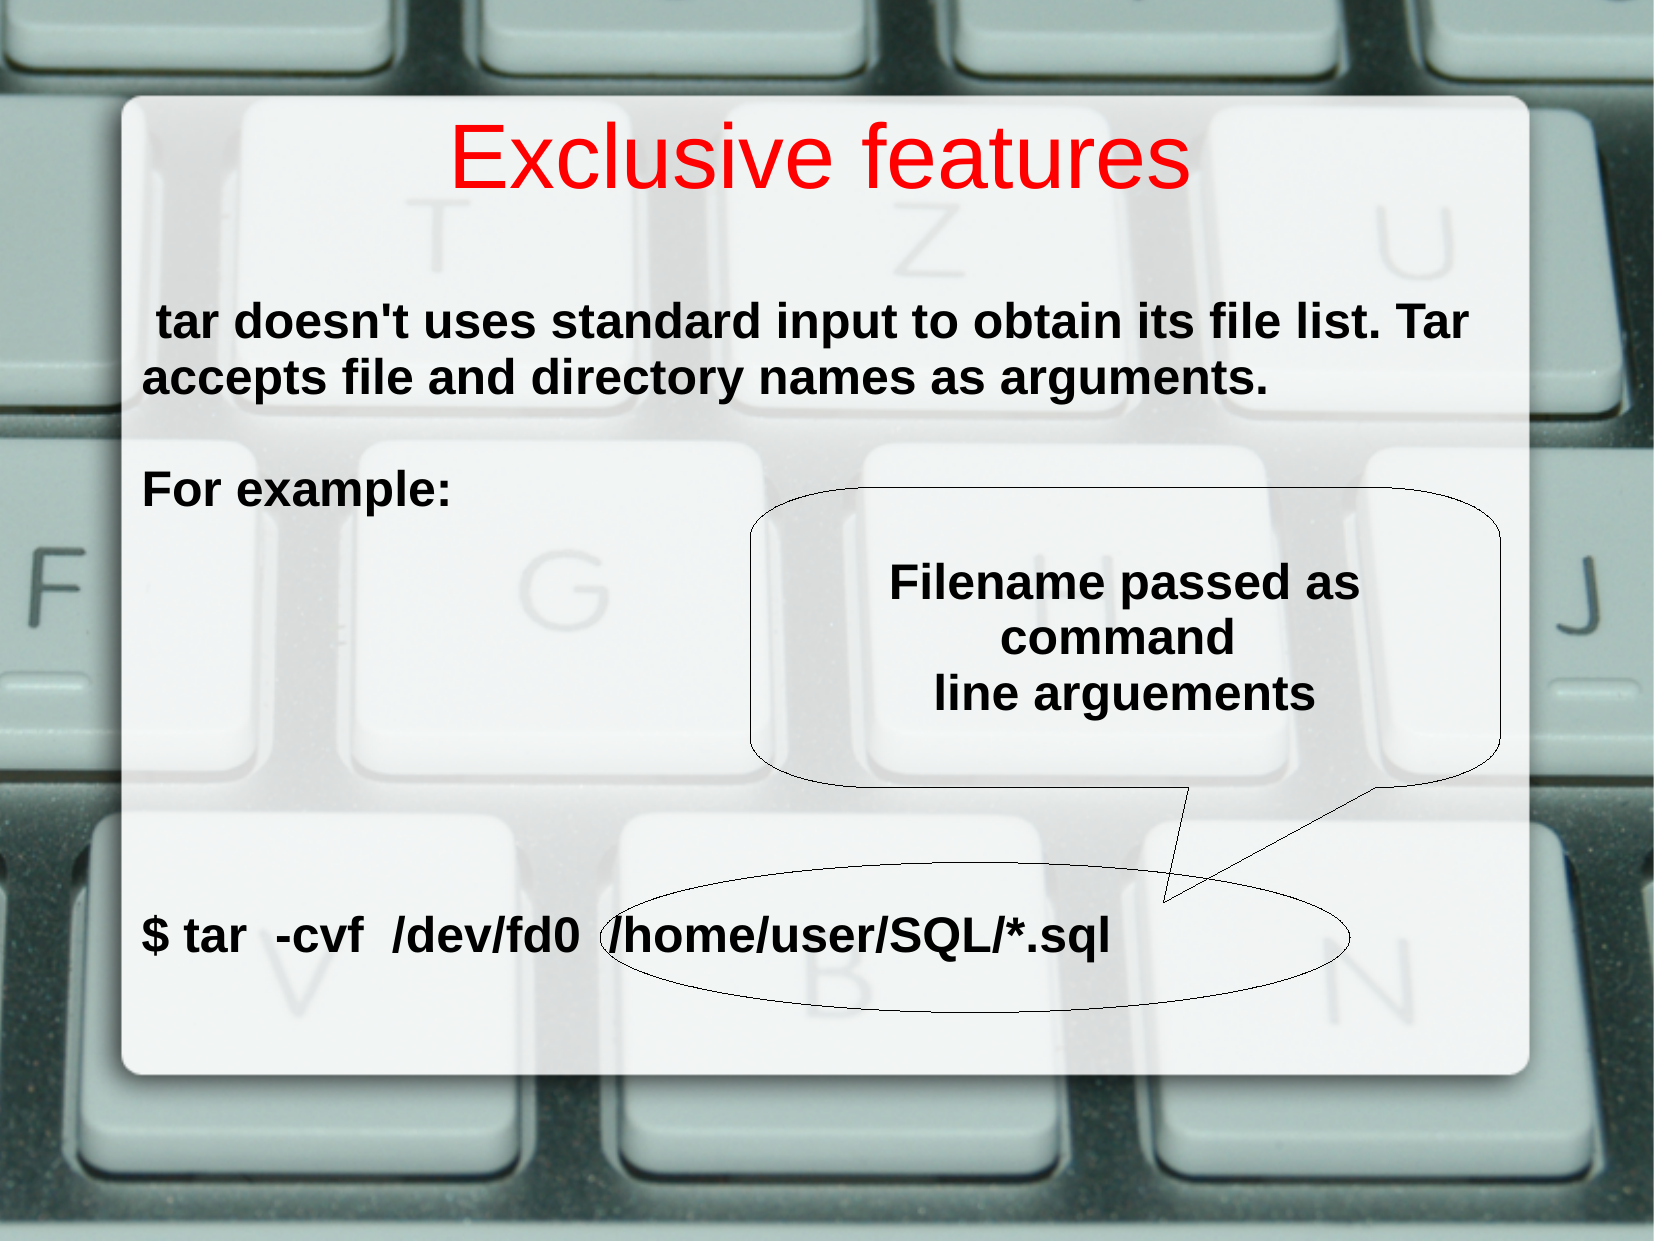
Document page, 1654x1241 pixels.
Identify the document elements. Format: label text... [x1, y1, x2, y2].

text_box Filename passed as command line arguements [750, 487, 1501, 878]
subtitle tar doesn't uses standard input to obtain its file list. Tar accepts file and directory names as arguments. For example: $ tar -cvf /dev/fd0 /home/user/SQL/*.sql [141, 206, 1501, 1051]
text_box [600, 862, 1351, 1013]
title Exclusive features [135, 105, 1506, 208]
picture [0, 0, 1654, 1241]
